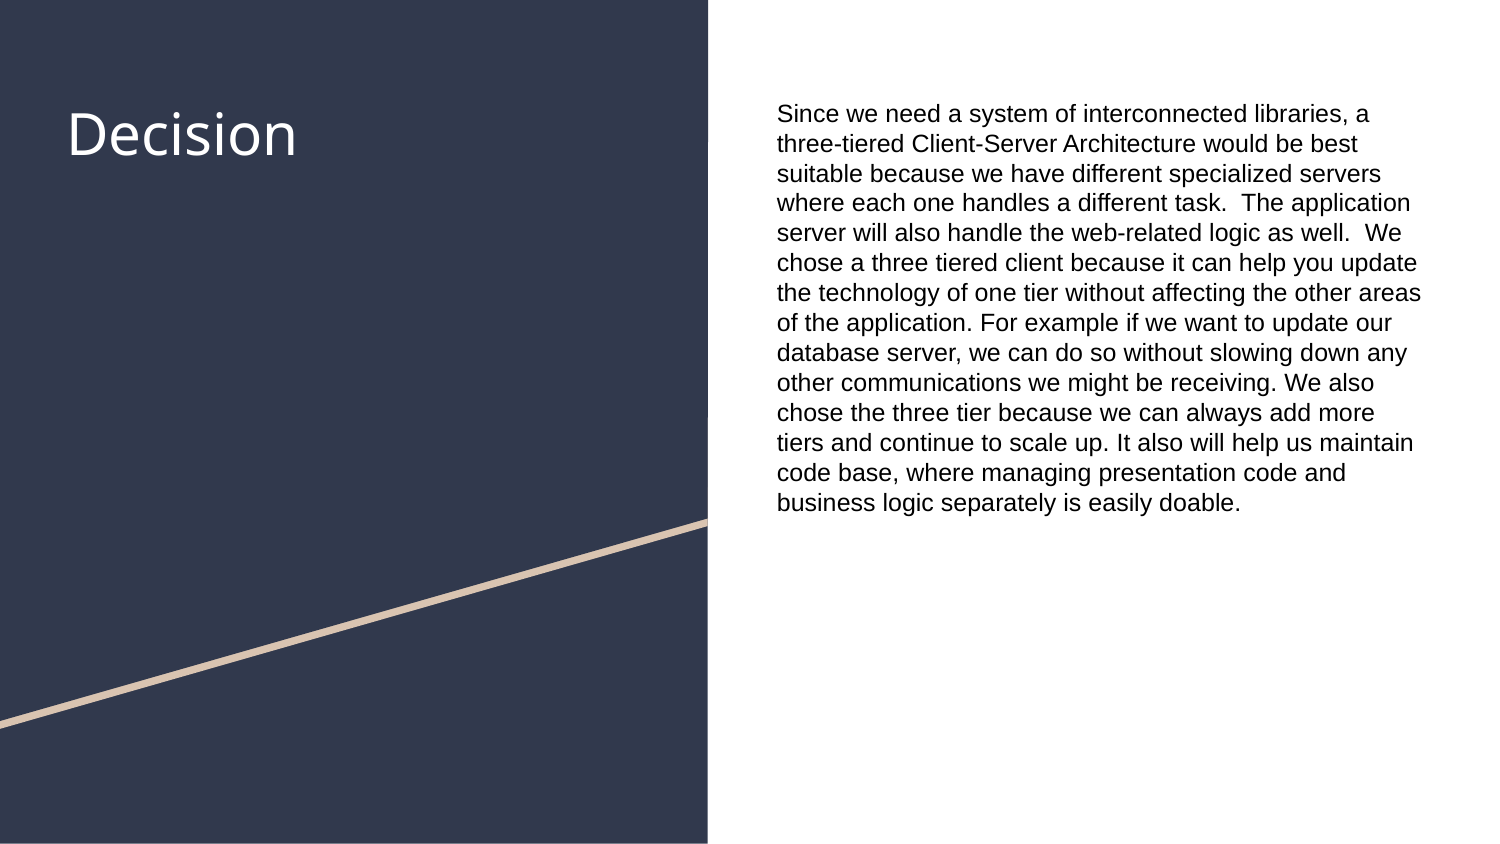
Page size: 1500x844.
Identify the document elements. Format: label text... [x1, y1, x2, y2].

title Decision [51, 82, 660, 494]
list Since we need a system of interconnected libraries, a three-tiered Client-Server Architecture would be best suitable because we have different specialized servers where each one handles a different task. The application server will also handle the web-related logic as well. We chose a three tiered client because it can help you update the technology of one tier without affecting the other areas of the application. For example if we want to update our database server, we can do so without slowing down any other communications we might be receiving. We also chose the three tier because we can always add more tiers and continue to scale up. It also will help us maintain code base, where managing presentation code and business logic separately is easily doable. [761, 82, 1446, 755]
